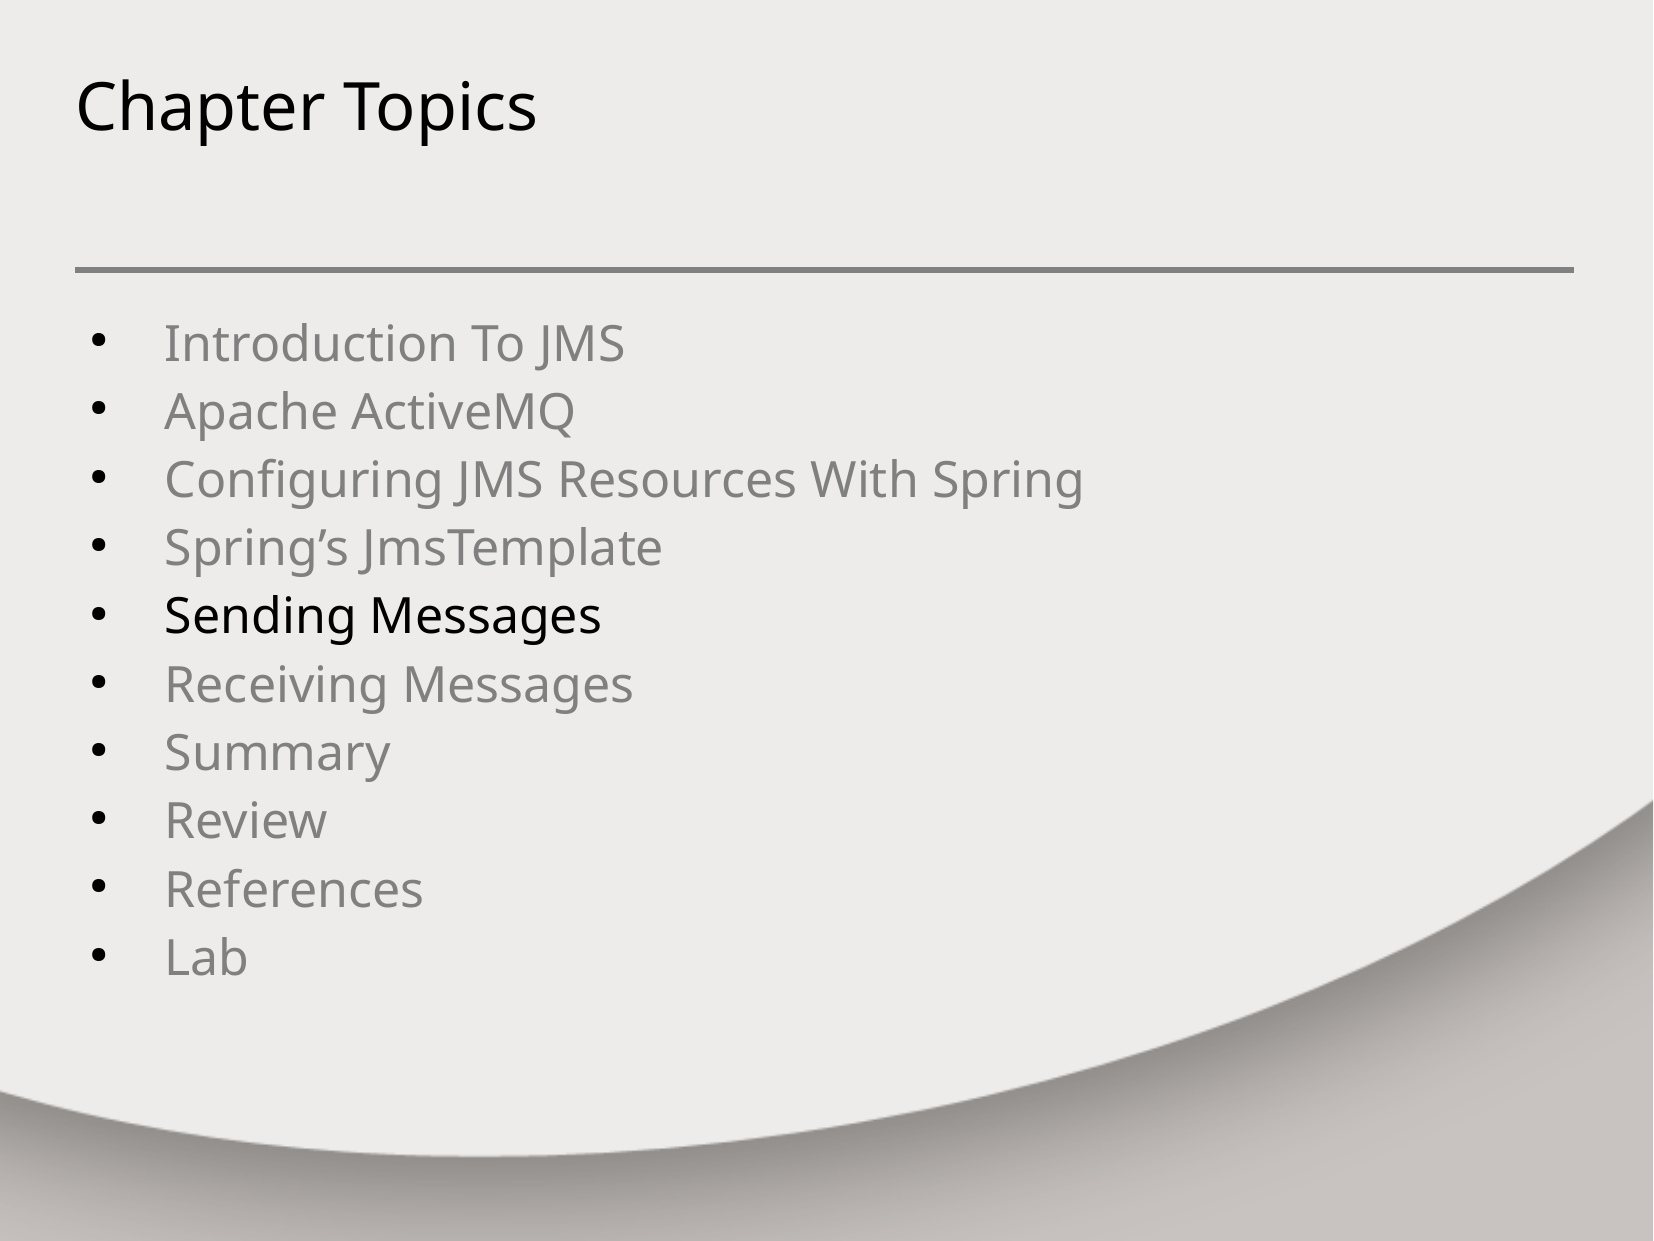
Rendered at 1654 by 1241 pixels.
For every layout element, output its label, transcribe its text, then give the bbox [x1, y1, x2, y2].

title Chapter Topics [74, 75, 1575, 226]
text_box Introduction To JMS Apache ActiveMQ Configuring JMS Resources With Spring Spring’s JmsTemplate Sending Messages Receiving Messages Summary Review References Lab [74, 300, 1575, 1163]
picture [0, 0, 1654, 1241]
